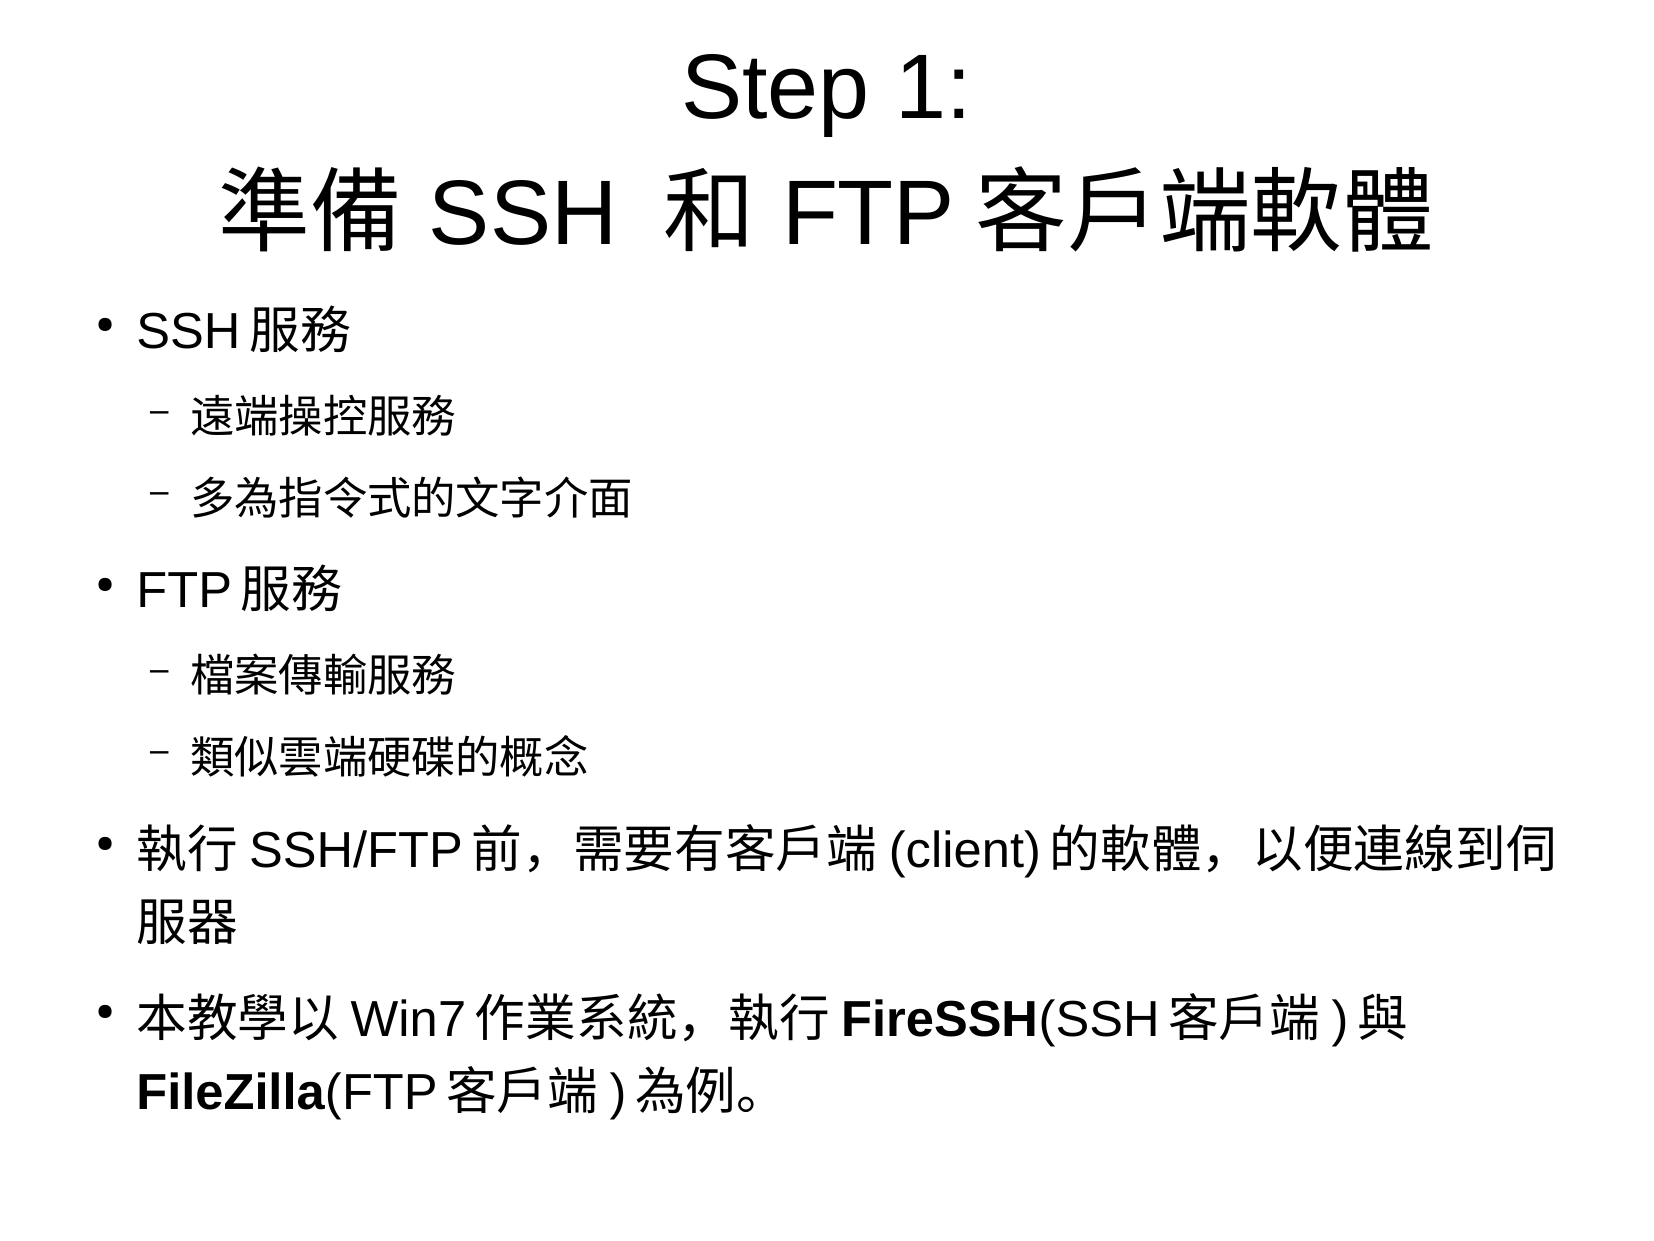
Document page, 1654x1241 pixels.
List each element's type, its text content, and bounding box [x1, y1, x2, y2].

title Step 1: 準備SSH 和FTP客戶端軟體 [82, 21, 1571, 285]
list SSH服務 遠端操控服務 多為指令式的文字介面 FTP服務 檔案傳輸服務 類似雲端硬碟的概念 執行SSH/FTP前，需要有客戶端(client)的軟體，以便連線到伺服器 本教學以Win7作業系統，執行FireSSH(SSH客戶端)與FileZilla(FTP客戶端)為例。 [82, 290, 1571, 1125]
